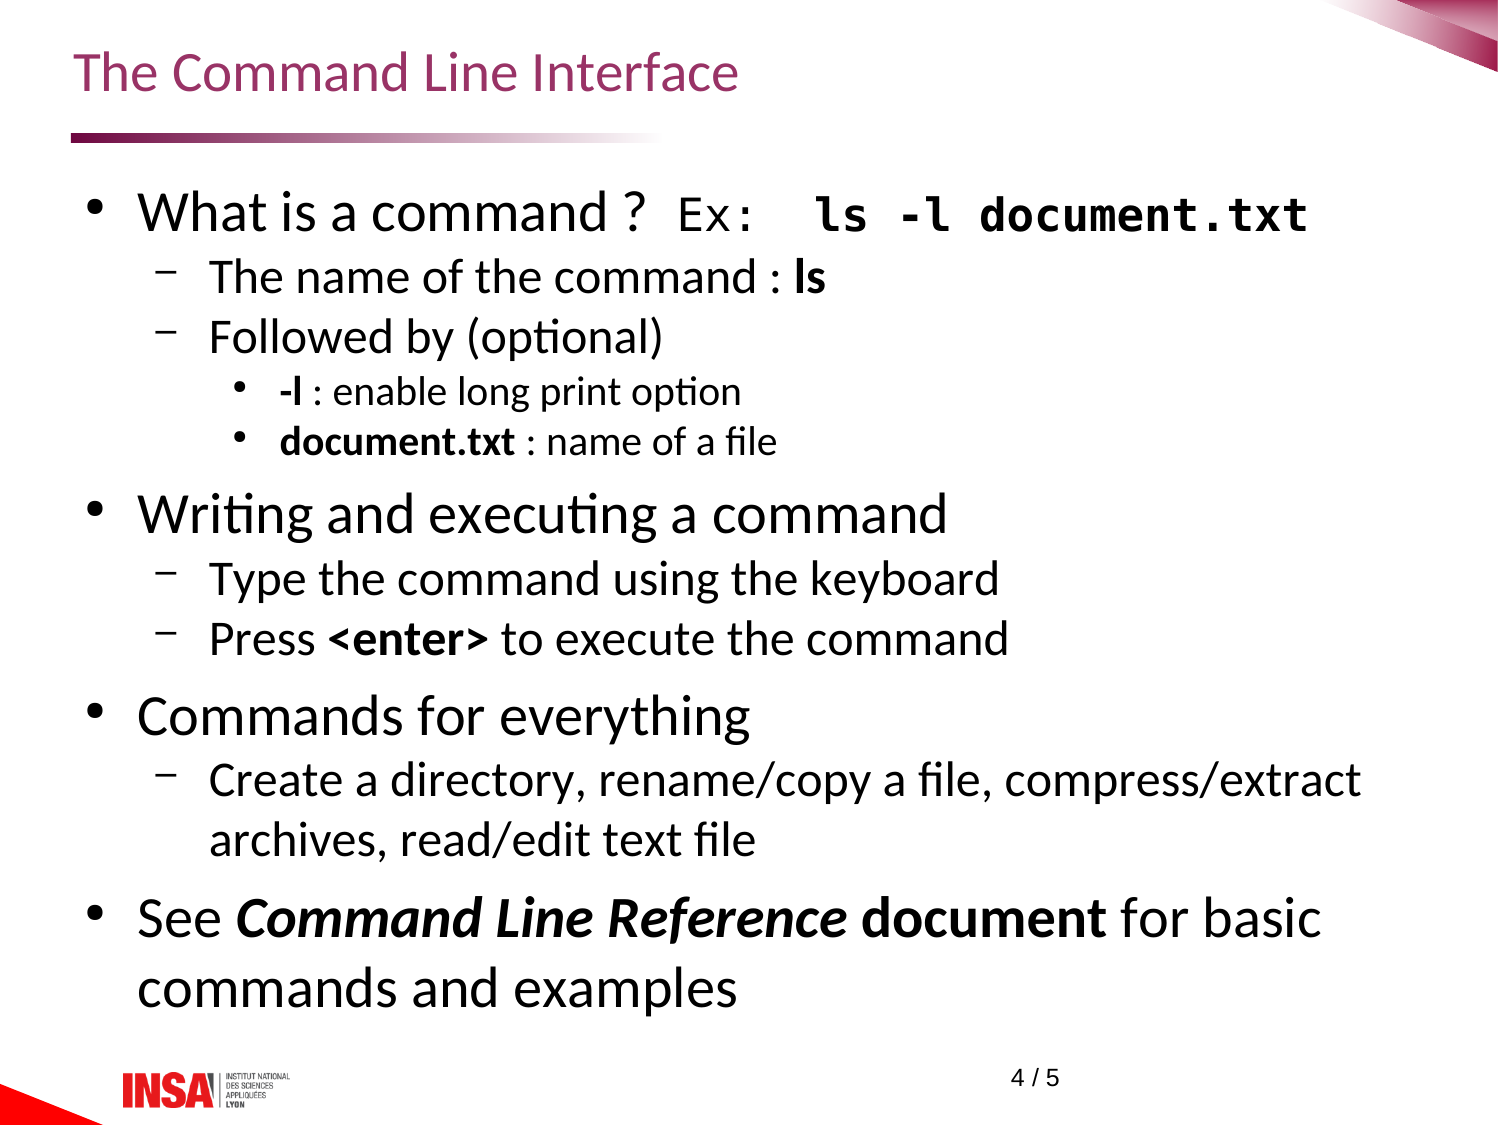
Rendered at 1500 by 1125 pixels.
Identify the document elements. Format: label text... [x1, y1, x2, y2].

picture [123, 1072, 290, 1108]
title The Command Line Interface [58, 7, 1409, 129]
list What is a command ? Ex: ls -l document.txt The name of the command : ls Followed by (optional) -l : enable long print option document.txt : name of a file Writing and executing a command Type the command using the keyboard Press <enter> to execute the command Commands for everything Create a directory, rename/copy a file, compress/extract archives, read/edit text file See Command Line Reference document for basic commands and examples [59, 166, 1454, 1005]
